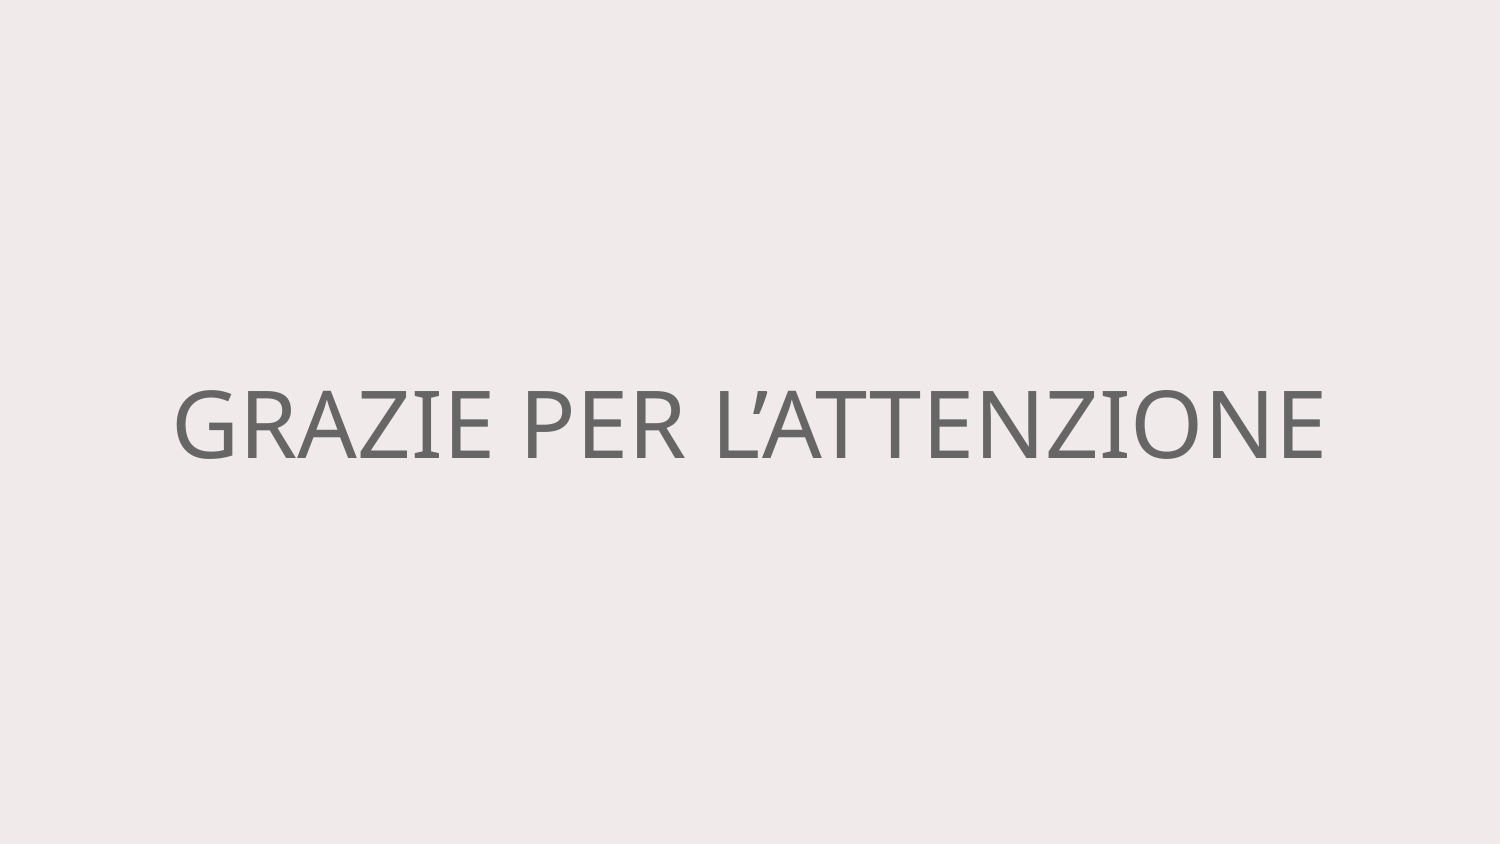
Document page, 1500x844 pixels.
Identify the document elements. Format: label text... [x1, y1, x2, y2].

text_box GRAZIE PER L’ATTENZIONE [150, 349, 1349, 493]
